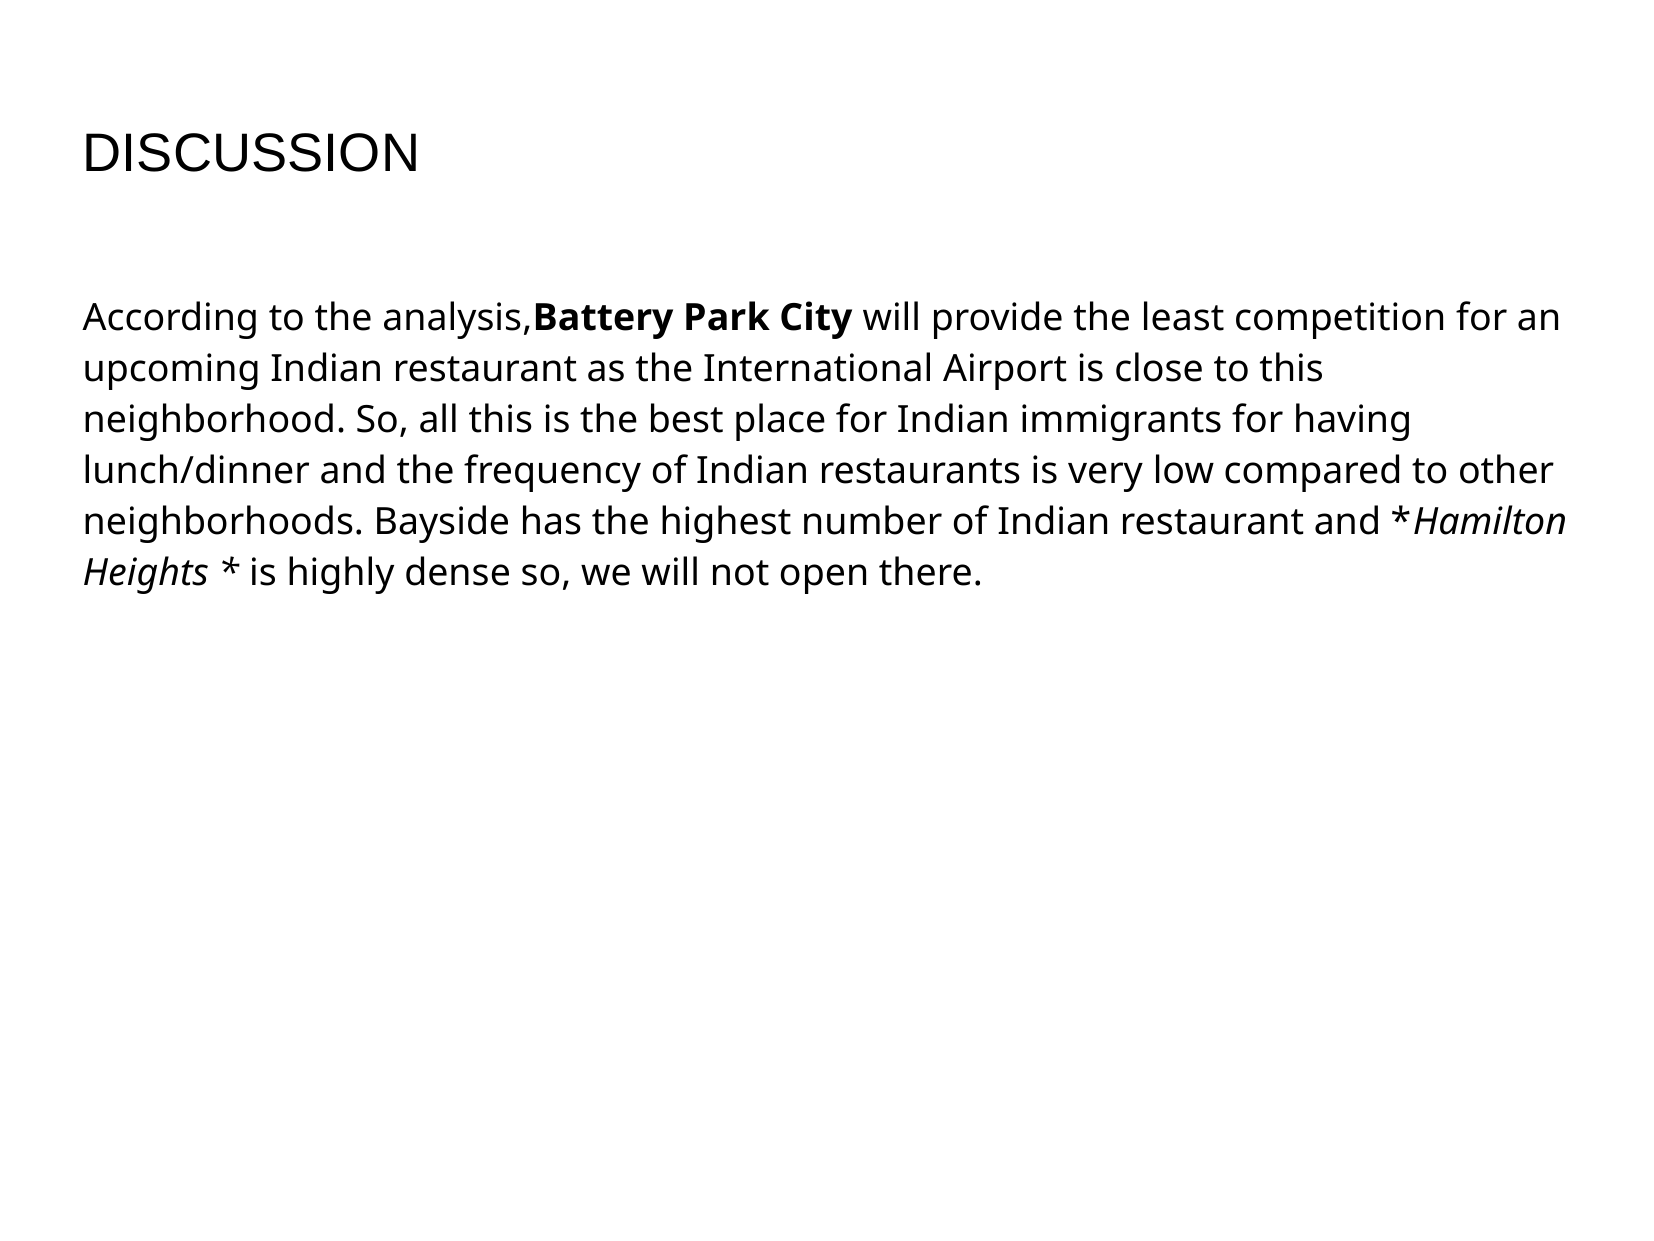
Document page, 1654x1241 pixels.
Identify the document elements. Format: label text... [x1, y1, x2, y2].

list According to the analysis,Battery Park City will provide the least competition for an upcoming Indian restaurant as the International Airport is close to this neighborhood. So, all this is the best place for Indian immigrants for having lunch/dinner and the frequency of Indian restaurants is very low compared to other neighborhoods. Bayside has the highest number of Indian restaurant and *Hamilton Heights * is highly dense so, we will not open there. [82, 290, 1571, 1109]
title DISCUSSION [82, 49, 1571, 257]
